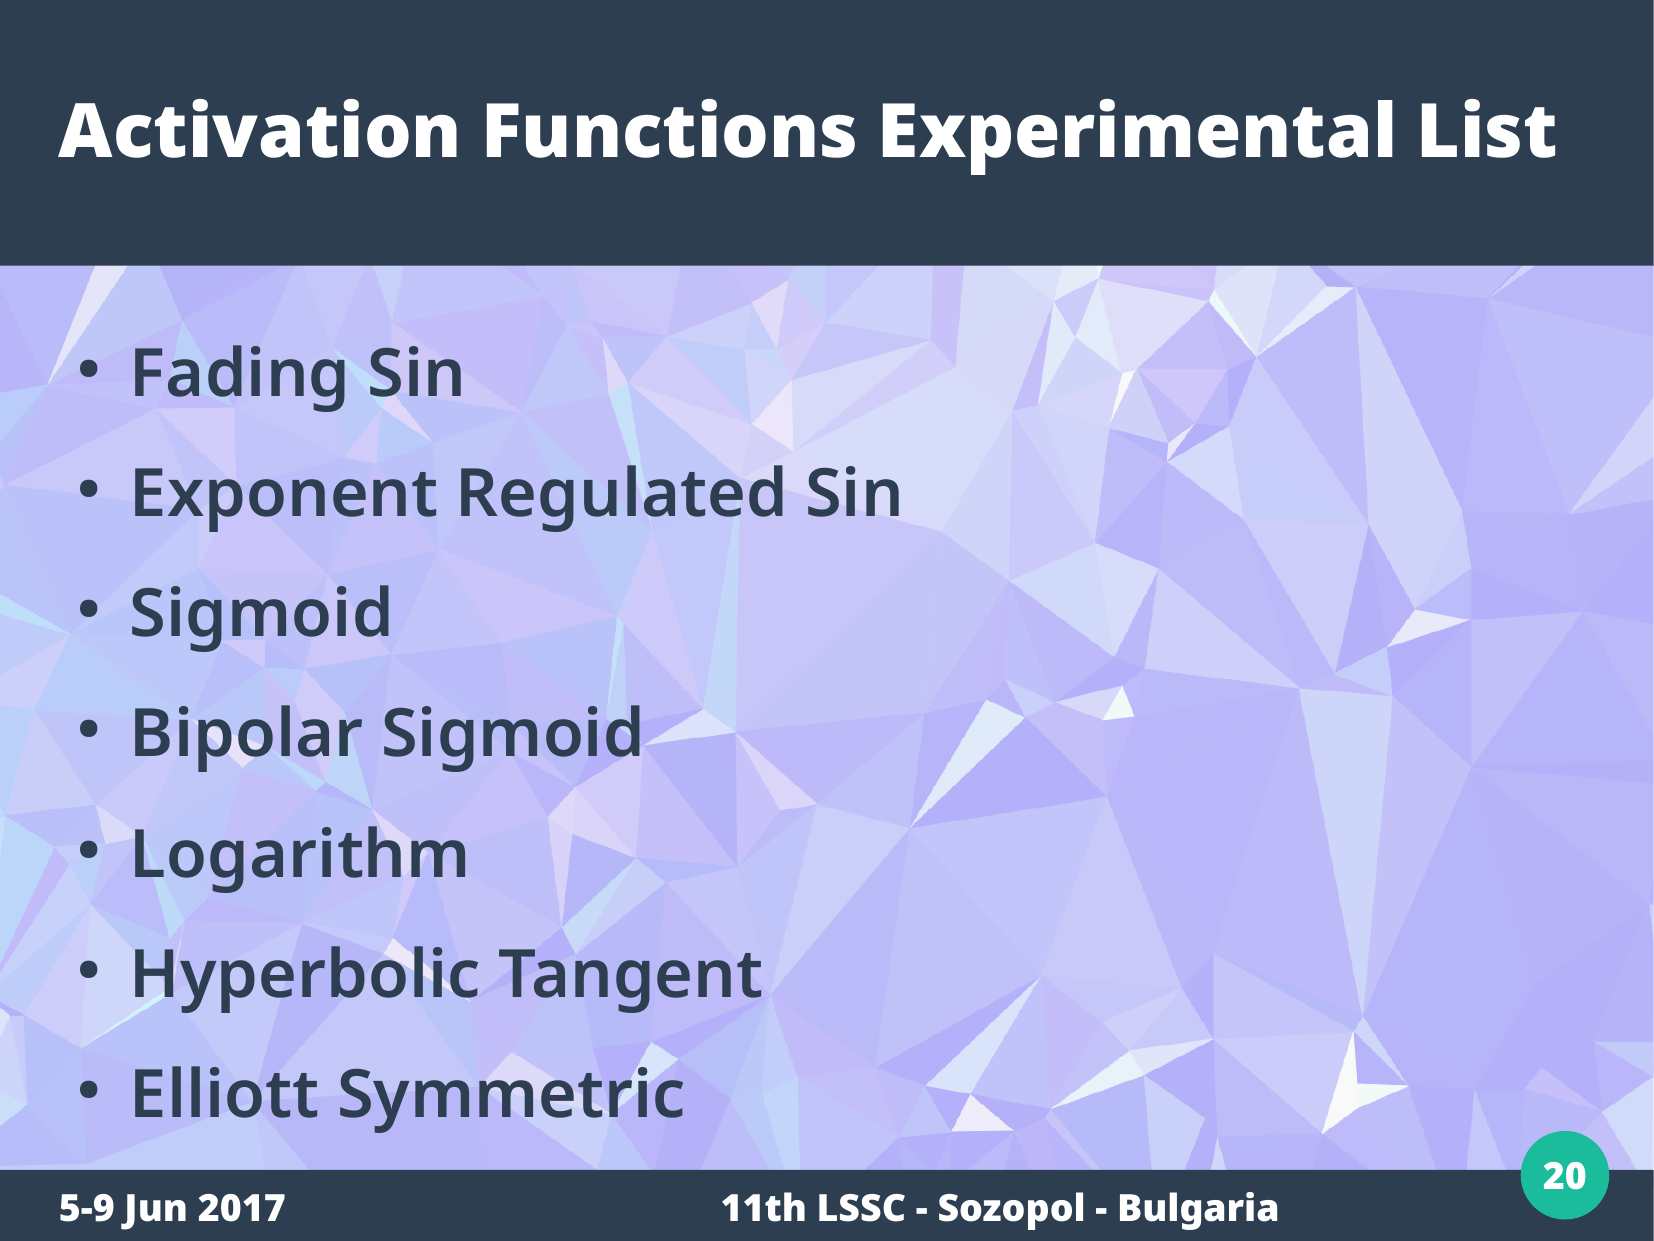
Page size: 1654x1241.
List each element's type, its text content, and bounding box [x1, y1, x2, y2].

list Fading Sin Exponent Regulated Sin Sigmoid Bipolar Sigmoid Logarithm Hyperbolic Tangent Elliott Symmetric [59, 324, 1595, 1152]
picture [0, 266, 1654, 1169]
title Activation Functions Experimental List [59, 49, 1595, 207]
